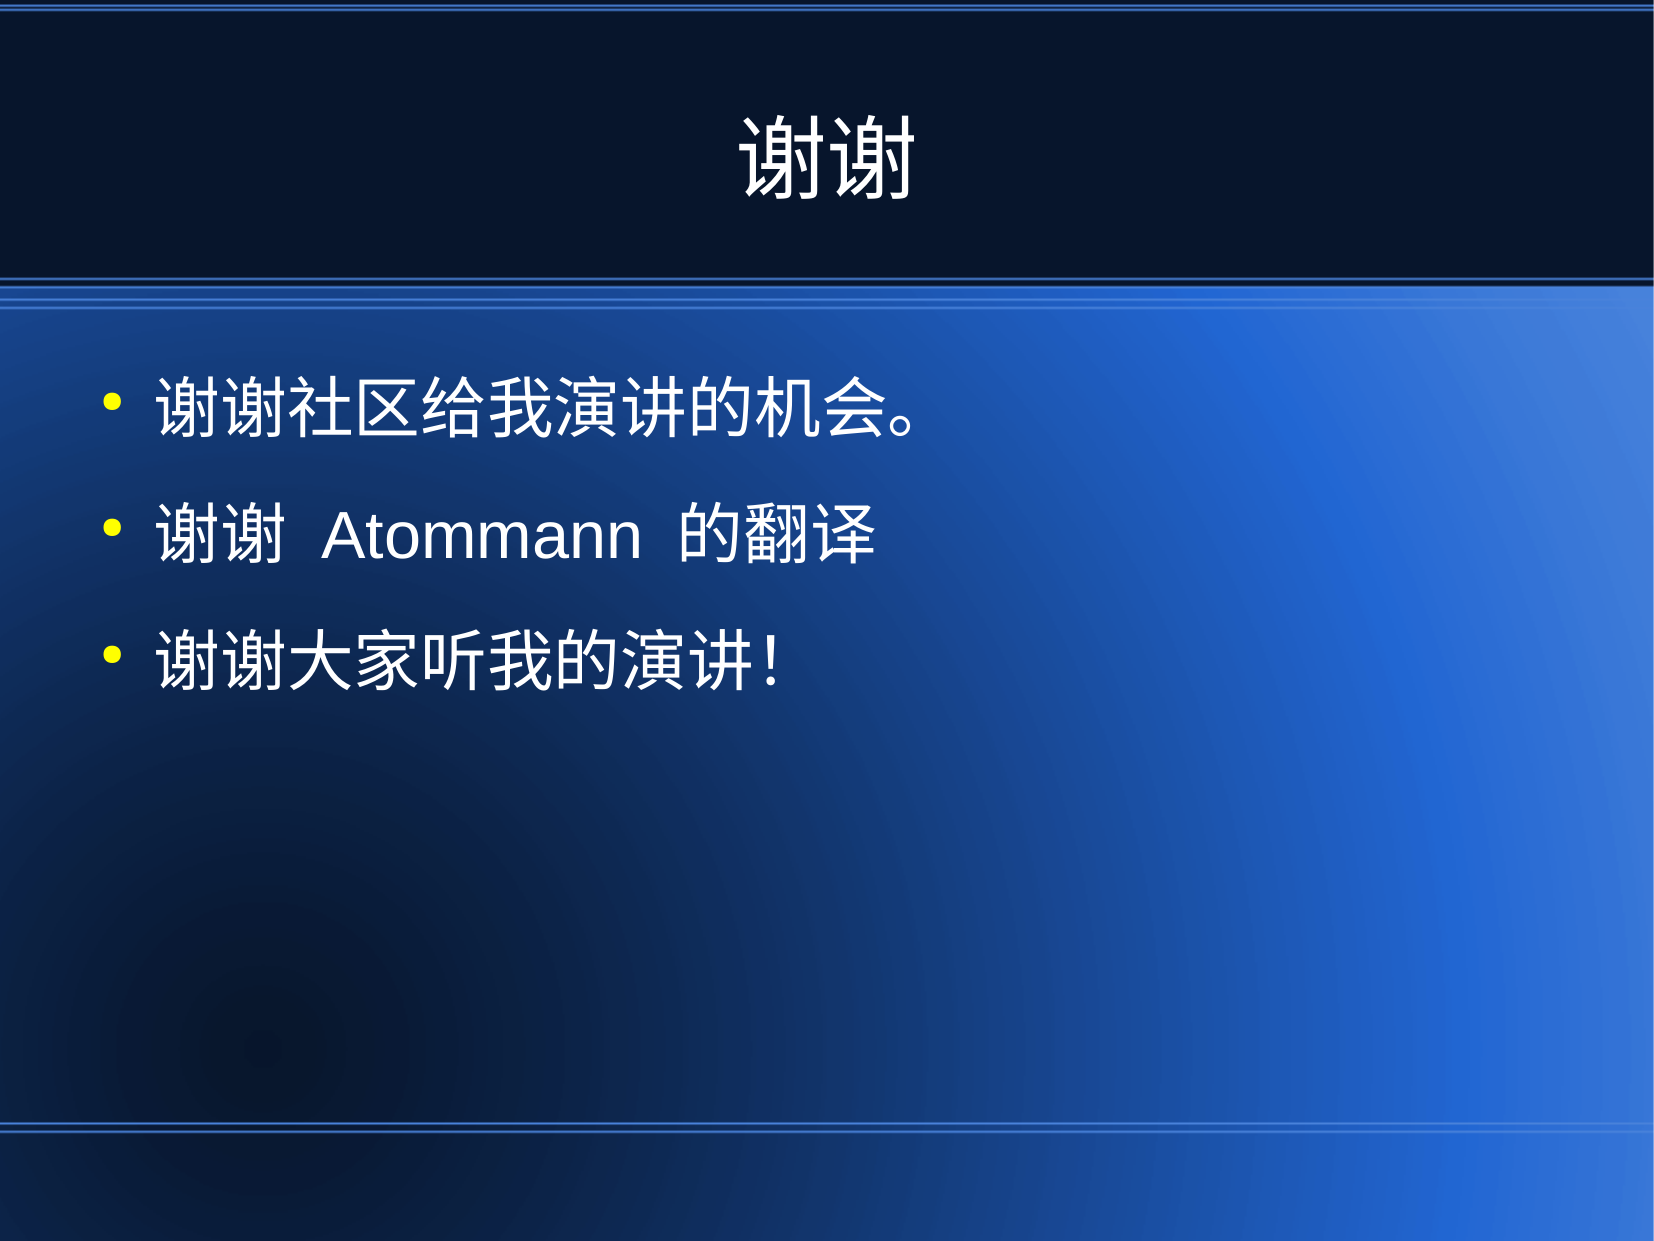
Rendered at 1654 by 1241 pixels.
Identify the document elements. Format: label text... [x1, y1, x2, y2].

list 谢谢社区给我演讲的机会。 谢谢 Atommann 的翻译 谢谢大家听我的演讲！ [82, 355, 1571, 1058]
picture [0, 0, 1654, 1241]
title 谢谢 [82, 49, 1571, 257]
